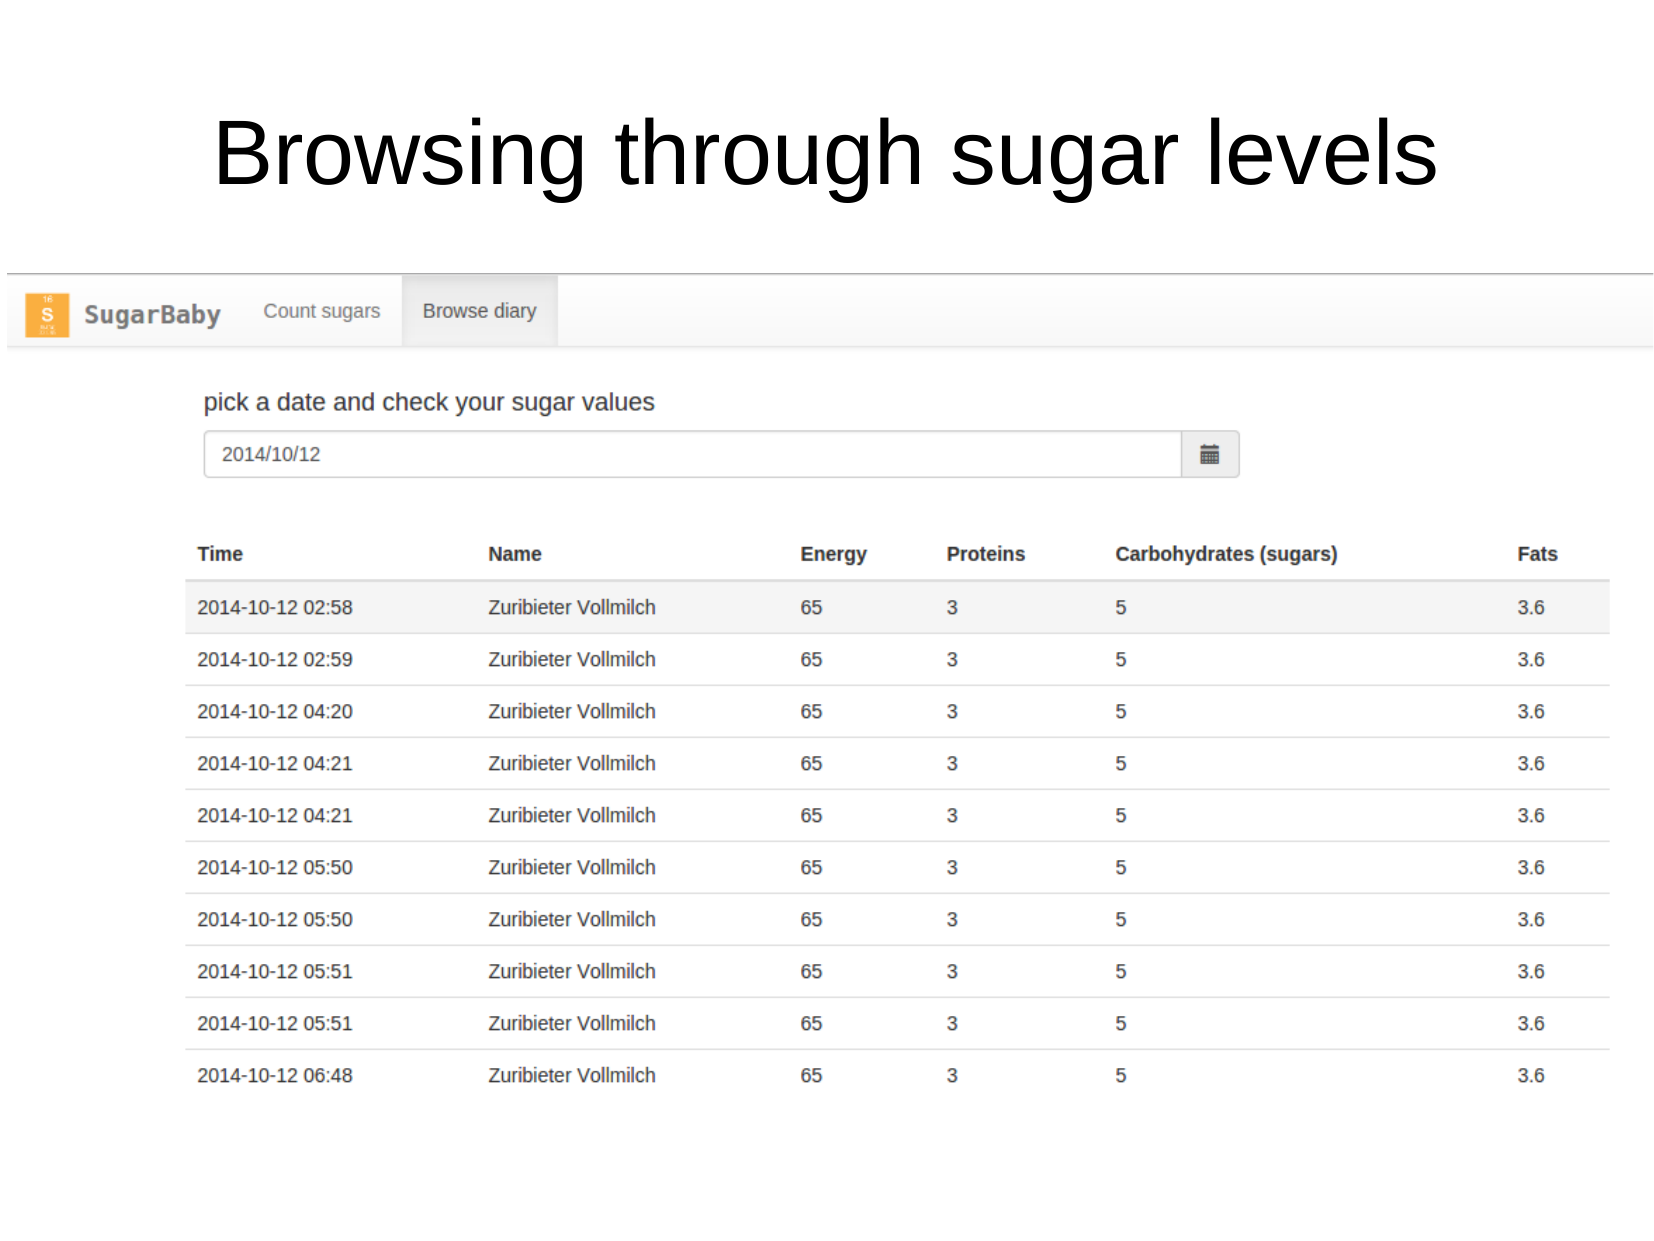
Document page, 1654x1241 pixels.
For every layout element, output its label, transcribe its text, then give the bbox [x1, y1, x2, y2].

picture [7, 273, 1654, 1164]
title Browsing through sugar levels [82, 49, 1571, 257]
